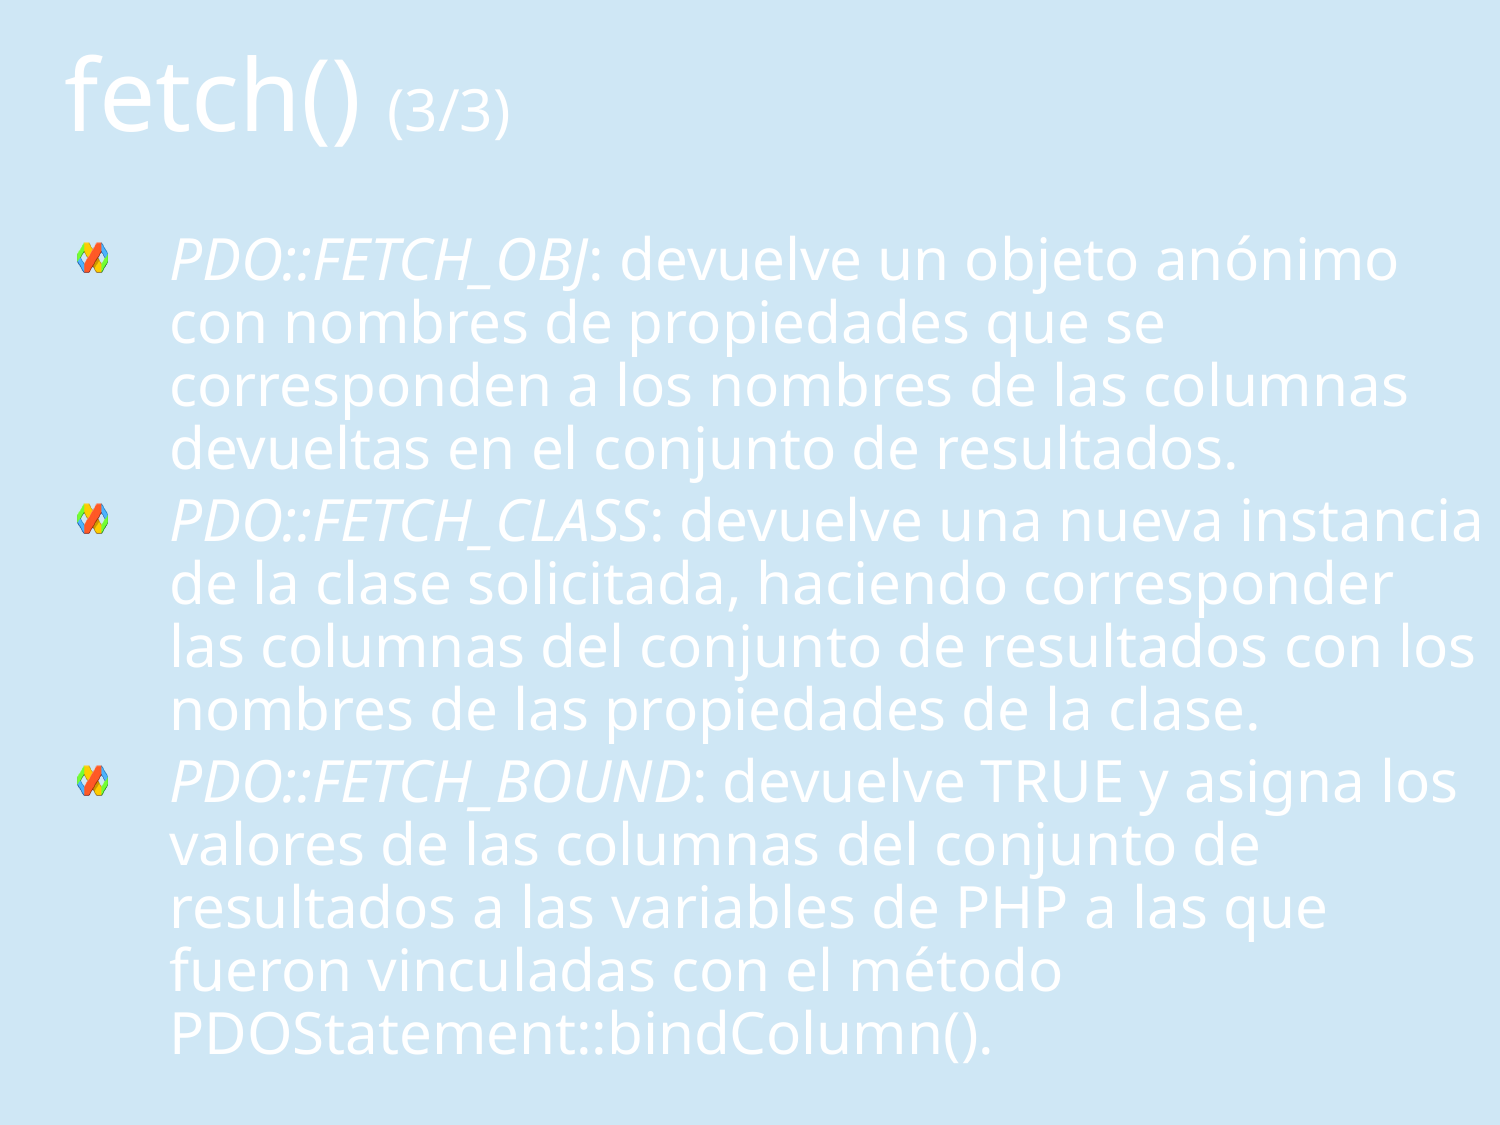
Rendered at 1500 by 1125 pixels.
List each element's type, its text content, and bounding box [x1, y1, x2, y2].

text_box fetch() (3/3) [49, 37, 1456, 161]
picture [77, 242, 108, 273]
text_box PDO::FETCH_OBJ: devuelve un objeto anónimo con nombres de propiedades que se corresponden a los nombres de las columnas devueltas en el conjunto de resultados. PDO::FETCH_CLASS: devuelve una nueva instancia de la clase solicitada, haciendo corresponder las columnas del conjunto de resultados con los nombres de las propiedades de la clase. PDO::FETCH_BOUND: devuelve TRUE y asigna los valores de las columnas del conjunto de resultados a las variables de PHP a las que fueron vinculadas con el método PDOStatement::bindColumn(). [63, 222, 1500, 1075]
picture [77, 765, 108, 796]
picture [77, 503, 108, 534]
